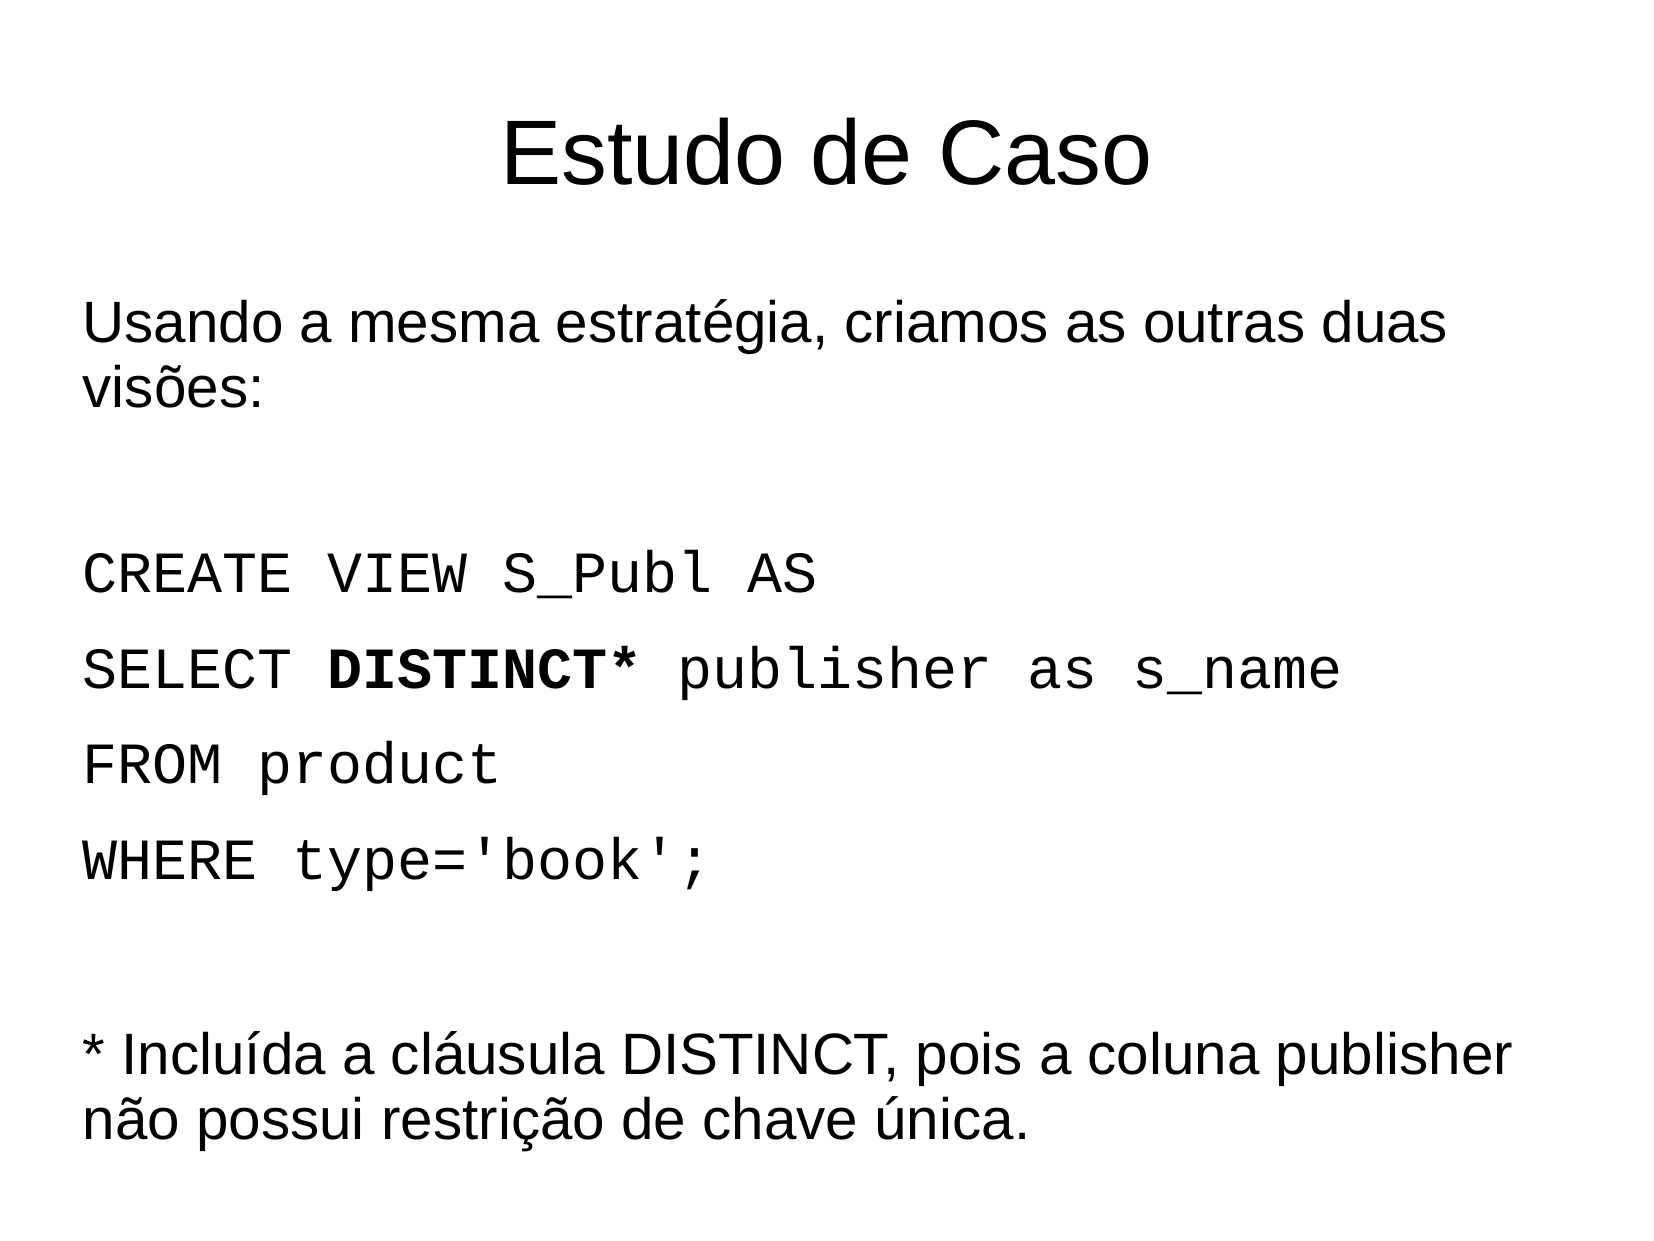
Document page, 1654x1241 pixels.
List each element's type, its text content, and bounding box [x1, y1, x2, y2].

title Estudo de Caso [82, 49, 1571, 257]
list Usando a mesma estratégia, criamos as outras duas visões: CREATE VIEW S_Publ AS SELECT DISTINCT* publisher as s_name FROM product WHERE type='book'; * Incluída a cláusula DISTINCT, pois a coluna publisher não possui restrição de chave única. [82, 290, 1625, 1139]
